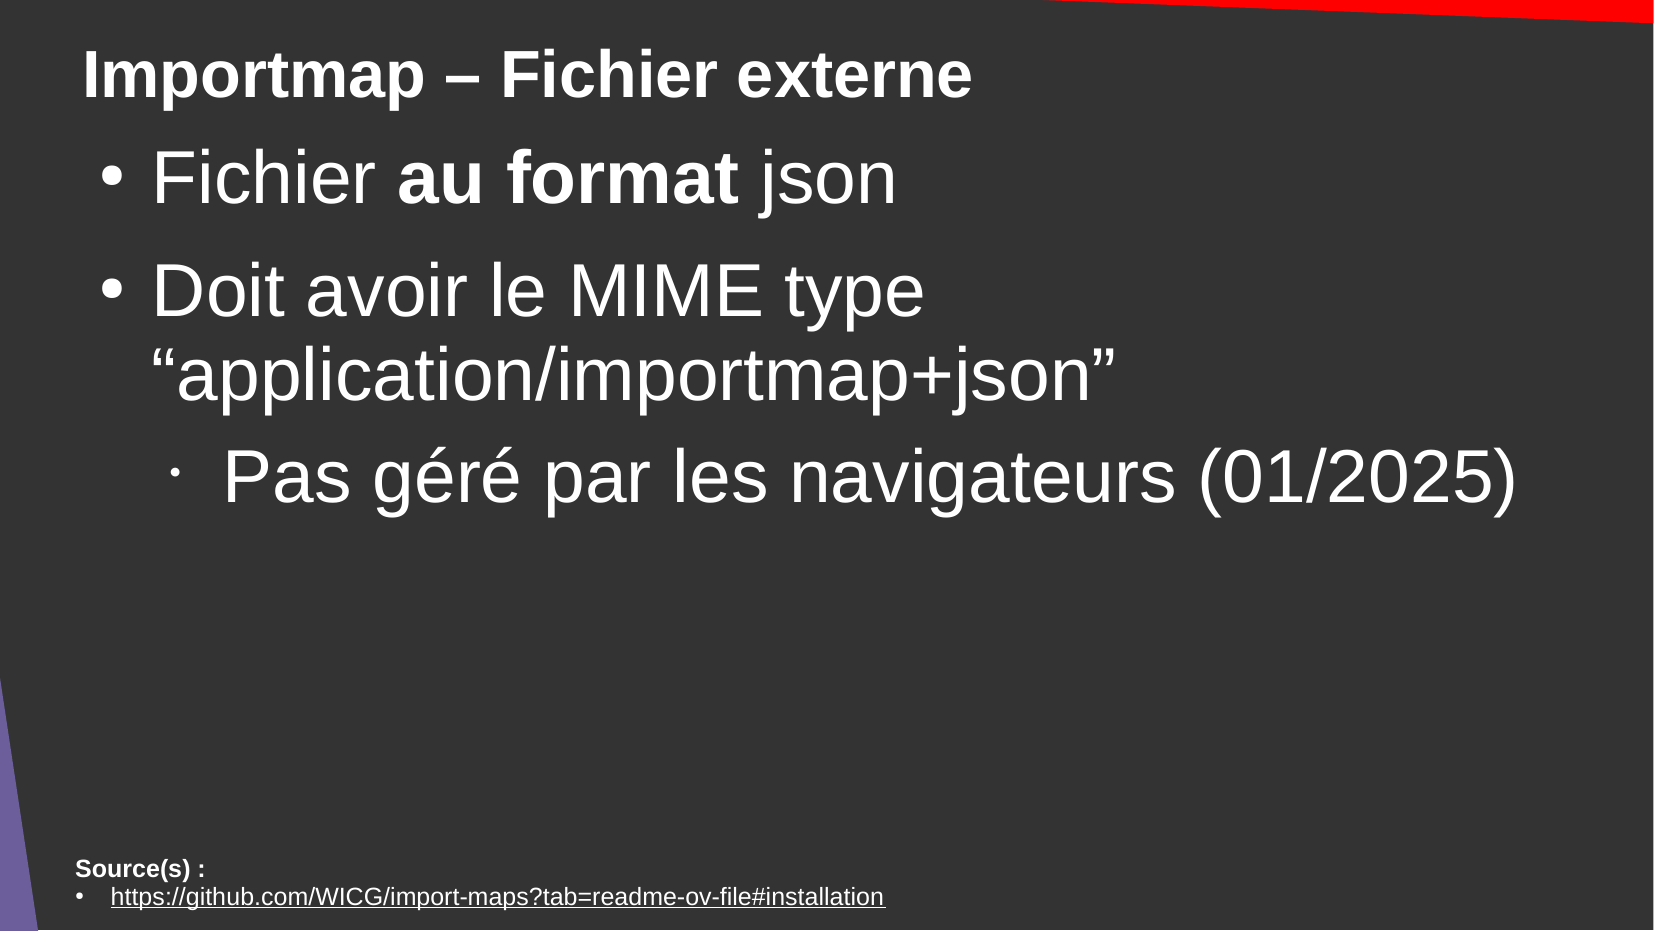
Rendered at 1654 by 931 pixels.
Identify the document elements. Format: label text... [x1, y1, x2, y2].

title Importmap – Fichier externe [82, 37, 1123, 119]
text_box [1042, 0, 1654, 24]
text_box Source(s) : https://github.com/WICG/import-maps?tab=readme-ov-file#installation [60, 809, 1546, 919]
text_box [0, 677, 39, 931]
list Fichier au format json Doit avoir le MIME type “application/importmap+json” Pas géré par les navigateurs (01/2025) [80, 135, 1560, 816]
